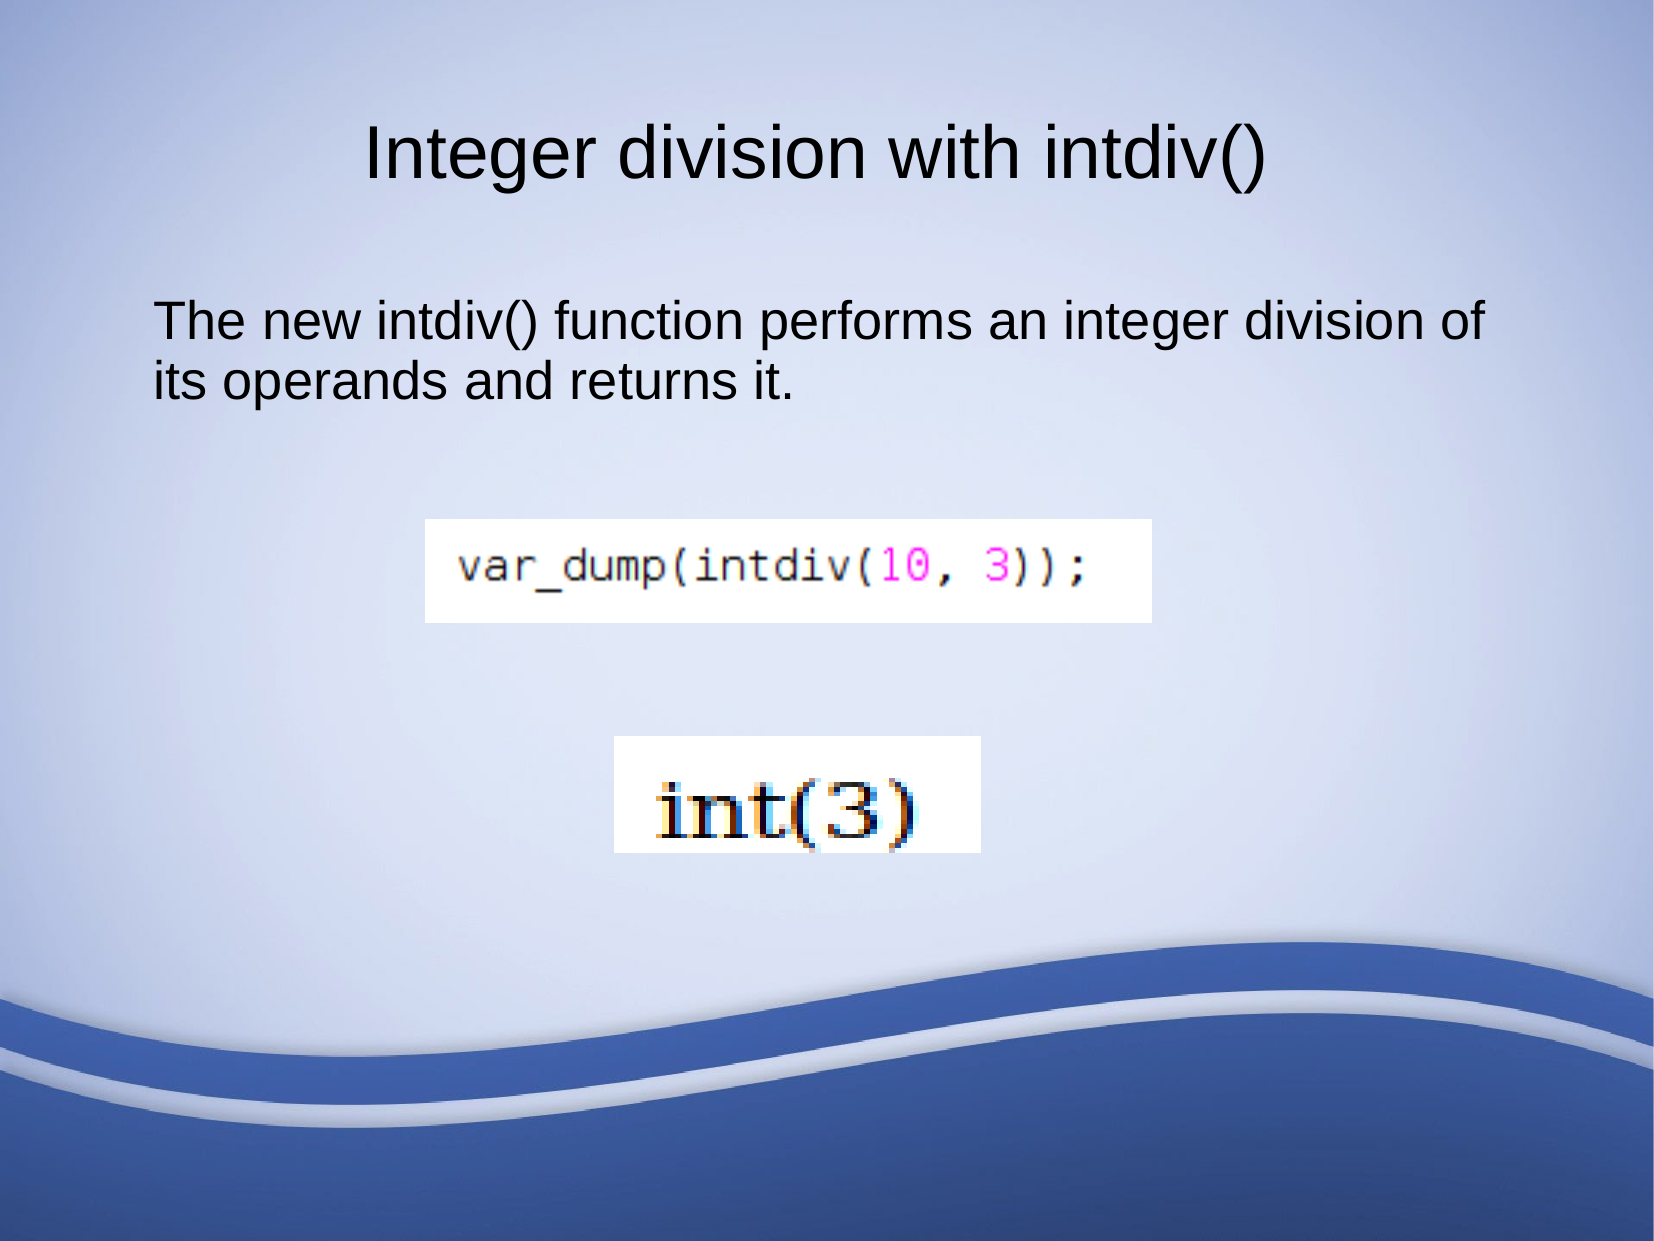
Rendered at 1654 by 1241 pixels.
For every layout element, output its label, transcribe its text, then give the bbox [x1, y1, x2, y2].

title Integer division with intdiv() [82, 49, 1571, 257]
picture [0, 0, 1654, 1241]
list The new intdiv() function performs an integer division of its operands and returns it. [82, 290, 1512, 634]
